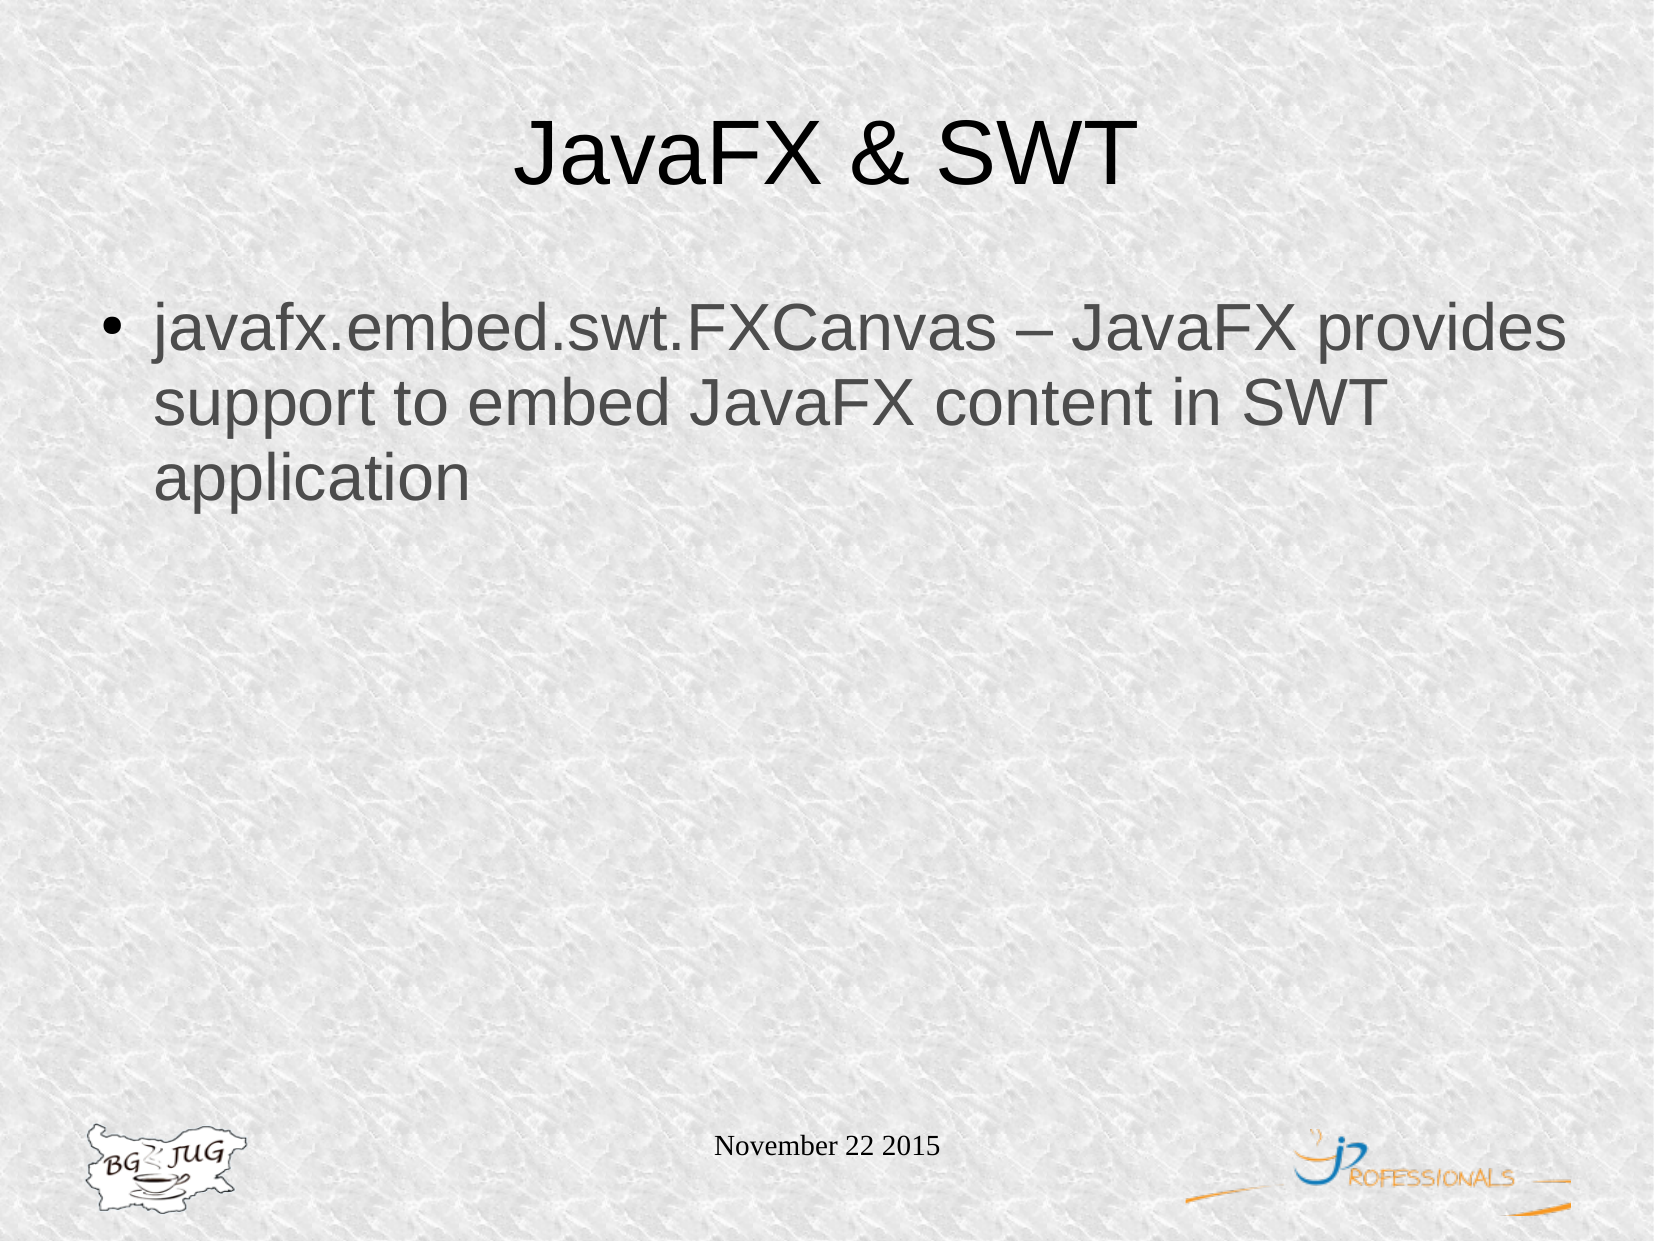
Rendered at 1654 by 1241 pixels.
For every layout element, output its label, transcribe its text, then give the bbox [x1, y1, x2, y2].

picture [0, 0, 1654, 1241]
list javafx.embed.swt.FXCanvas – JavaFX provides support to embed JavaFX content in SWT application [82, 290, 1571, 1010]
title JavaFX & SWT [82, 49, 1571, 257]
